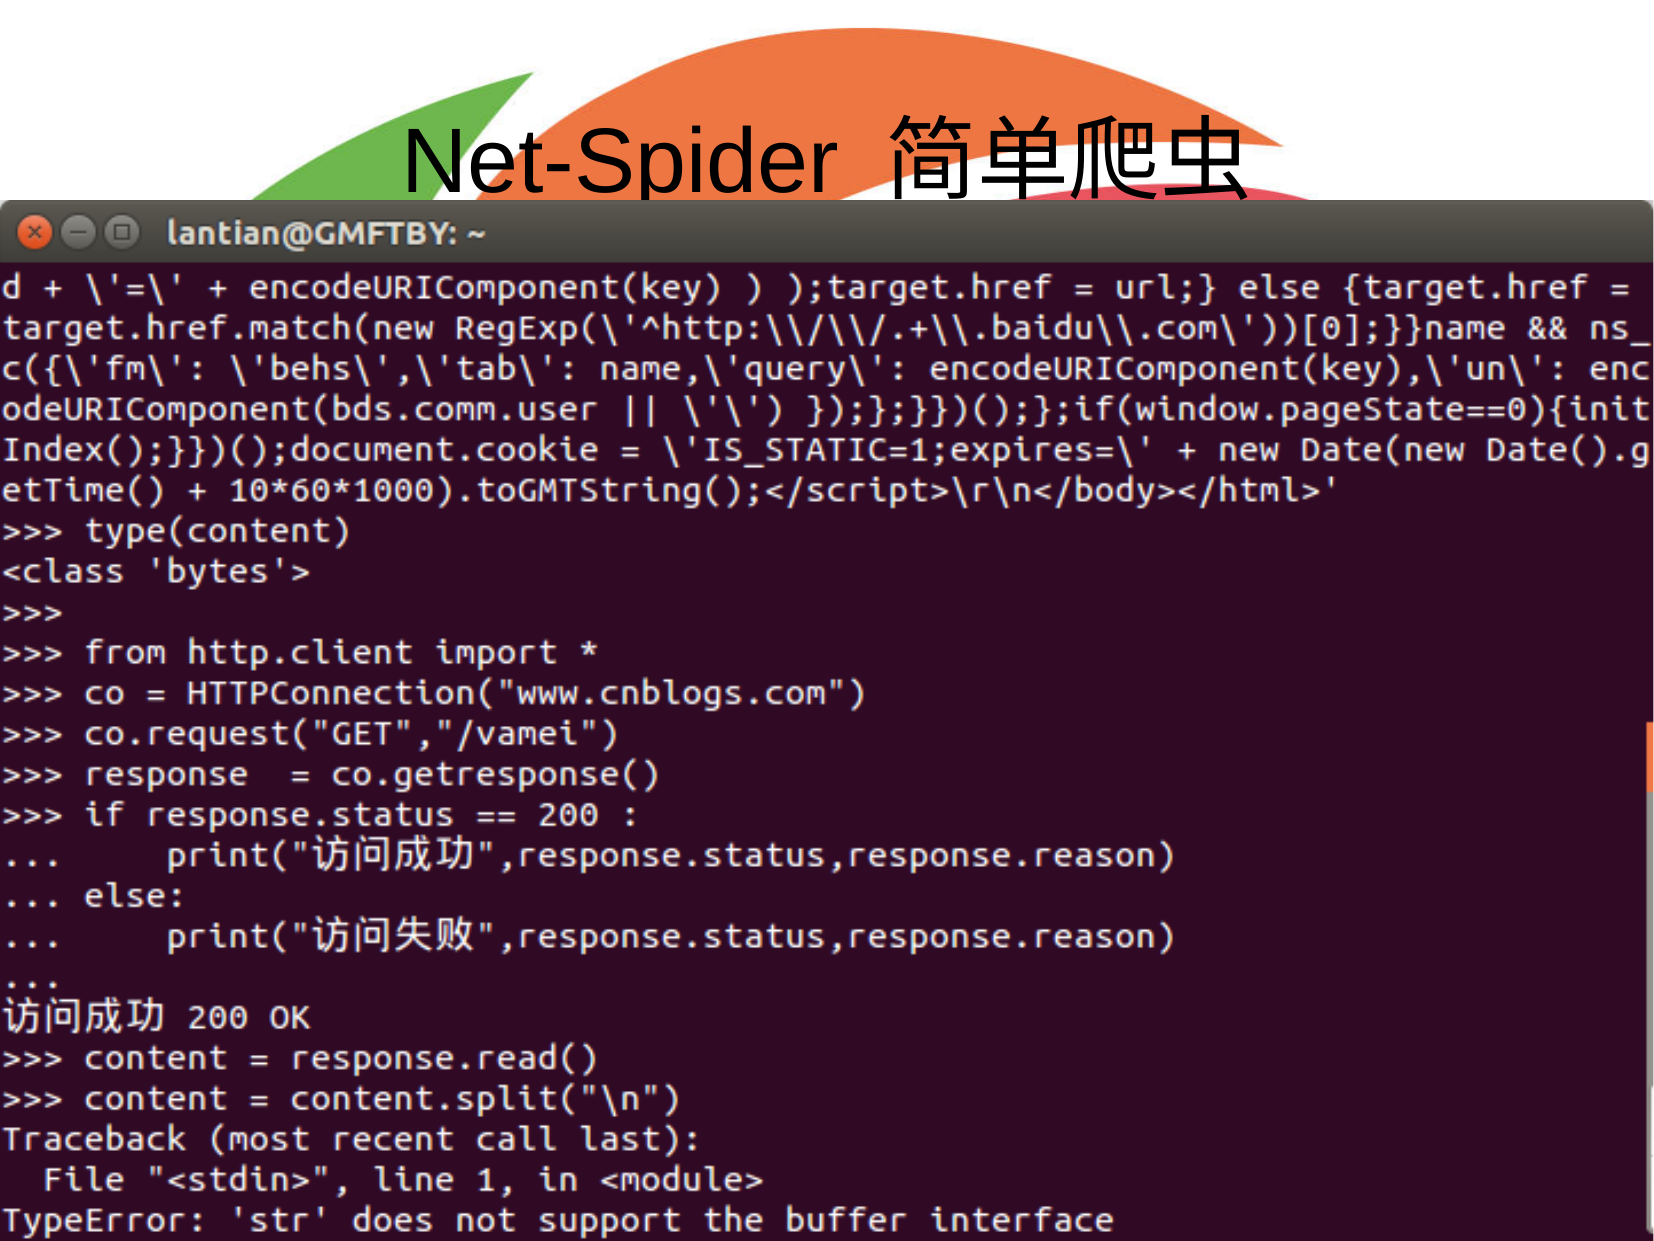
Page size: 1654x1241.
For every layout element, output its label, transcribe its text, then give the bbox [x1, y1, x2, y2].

picture [0, 0, 1654, 1241]
title Net-Spider 简单爬虫 [82, 49, 1571, 200]
